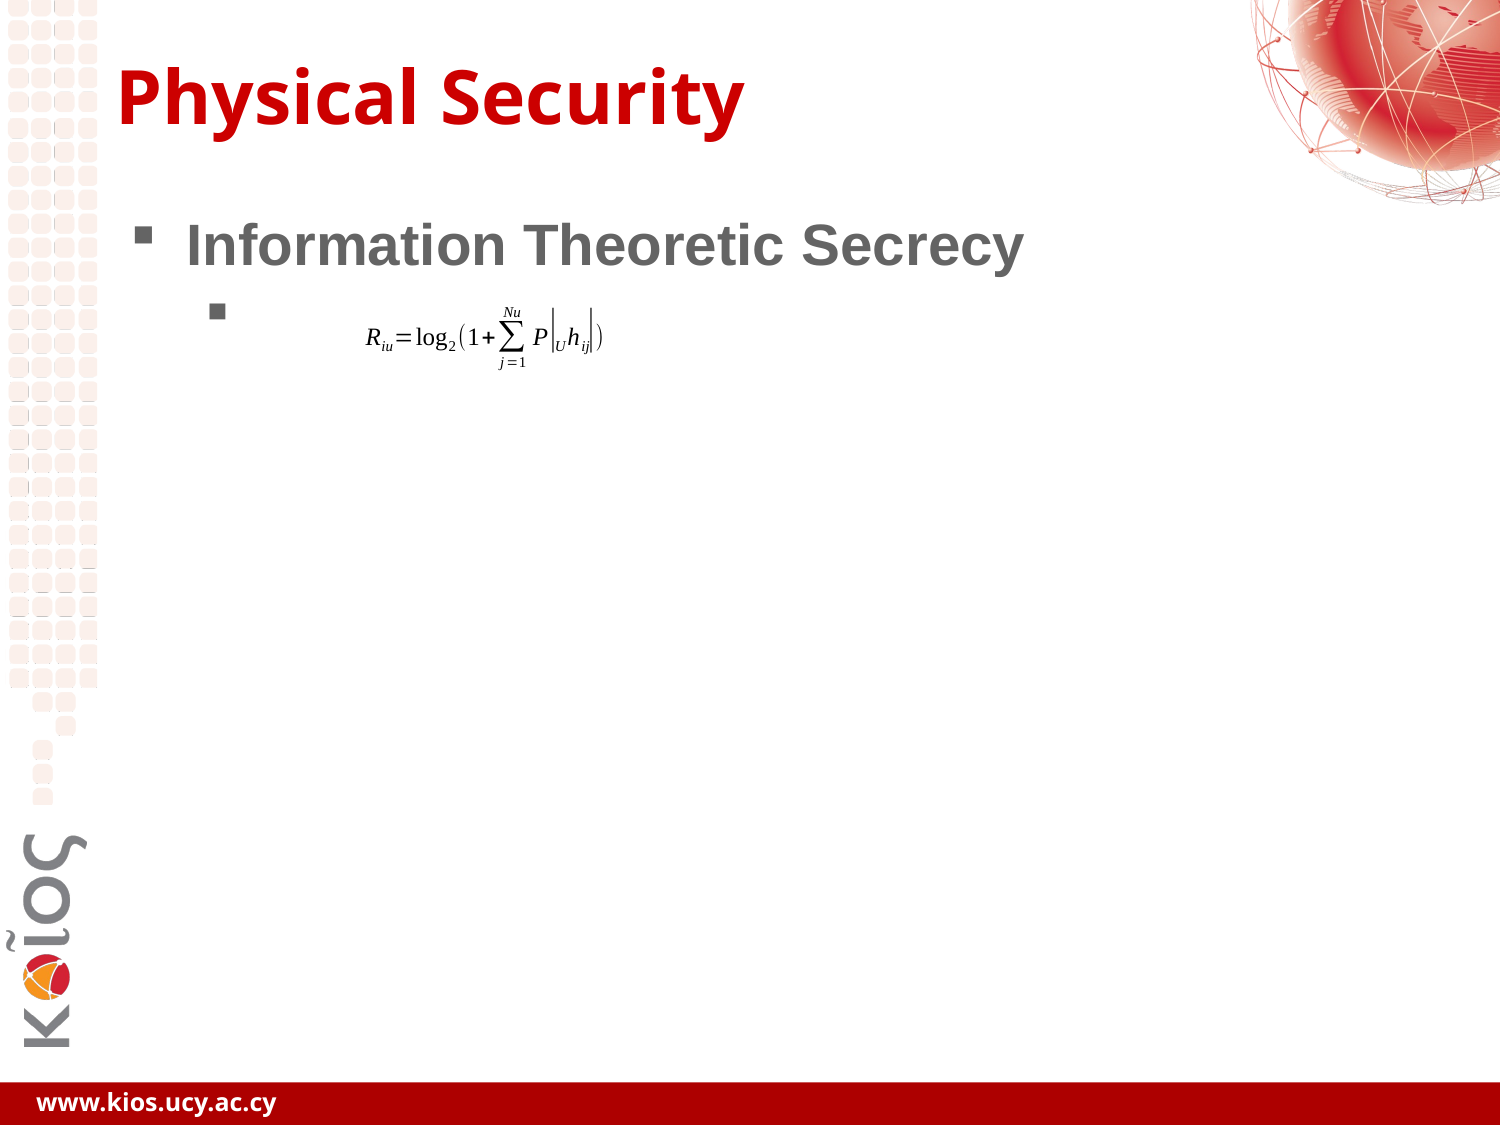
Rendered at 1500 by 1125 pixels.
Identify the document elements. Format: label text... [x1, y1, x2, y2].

title Physical Security [100, 31, 1304, 159]
chart [357, 303, 610, 371]
list Information Theoretic Secrecy [115, 190, 1441, 1047]
picture [6, 835, 87, 1047]
picture [1233, 0, 1500, 225]
